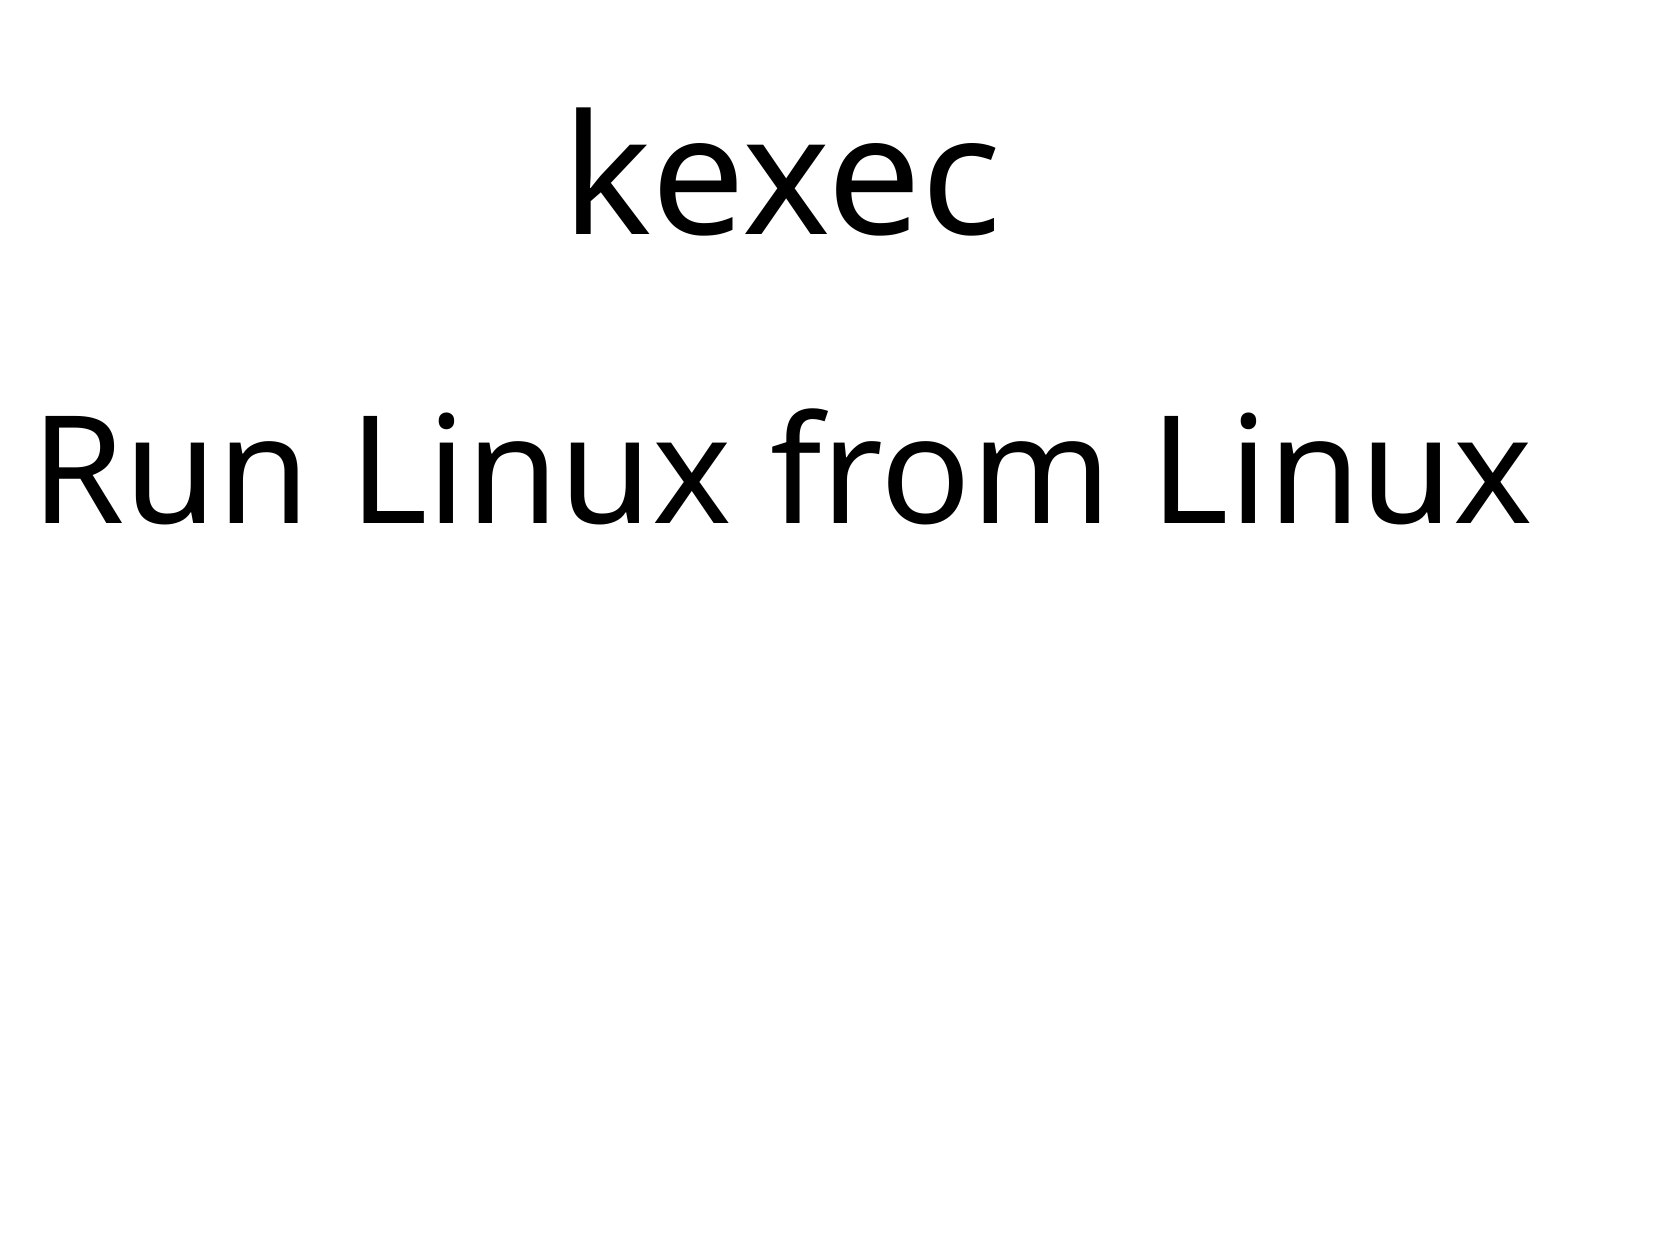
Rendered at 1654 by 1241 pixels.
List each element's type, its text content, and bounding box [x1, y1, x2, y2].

text_box kexec Run Linux from Linux [16, 49, 1637, 515]
